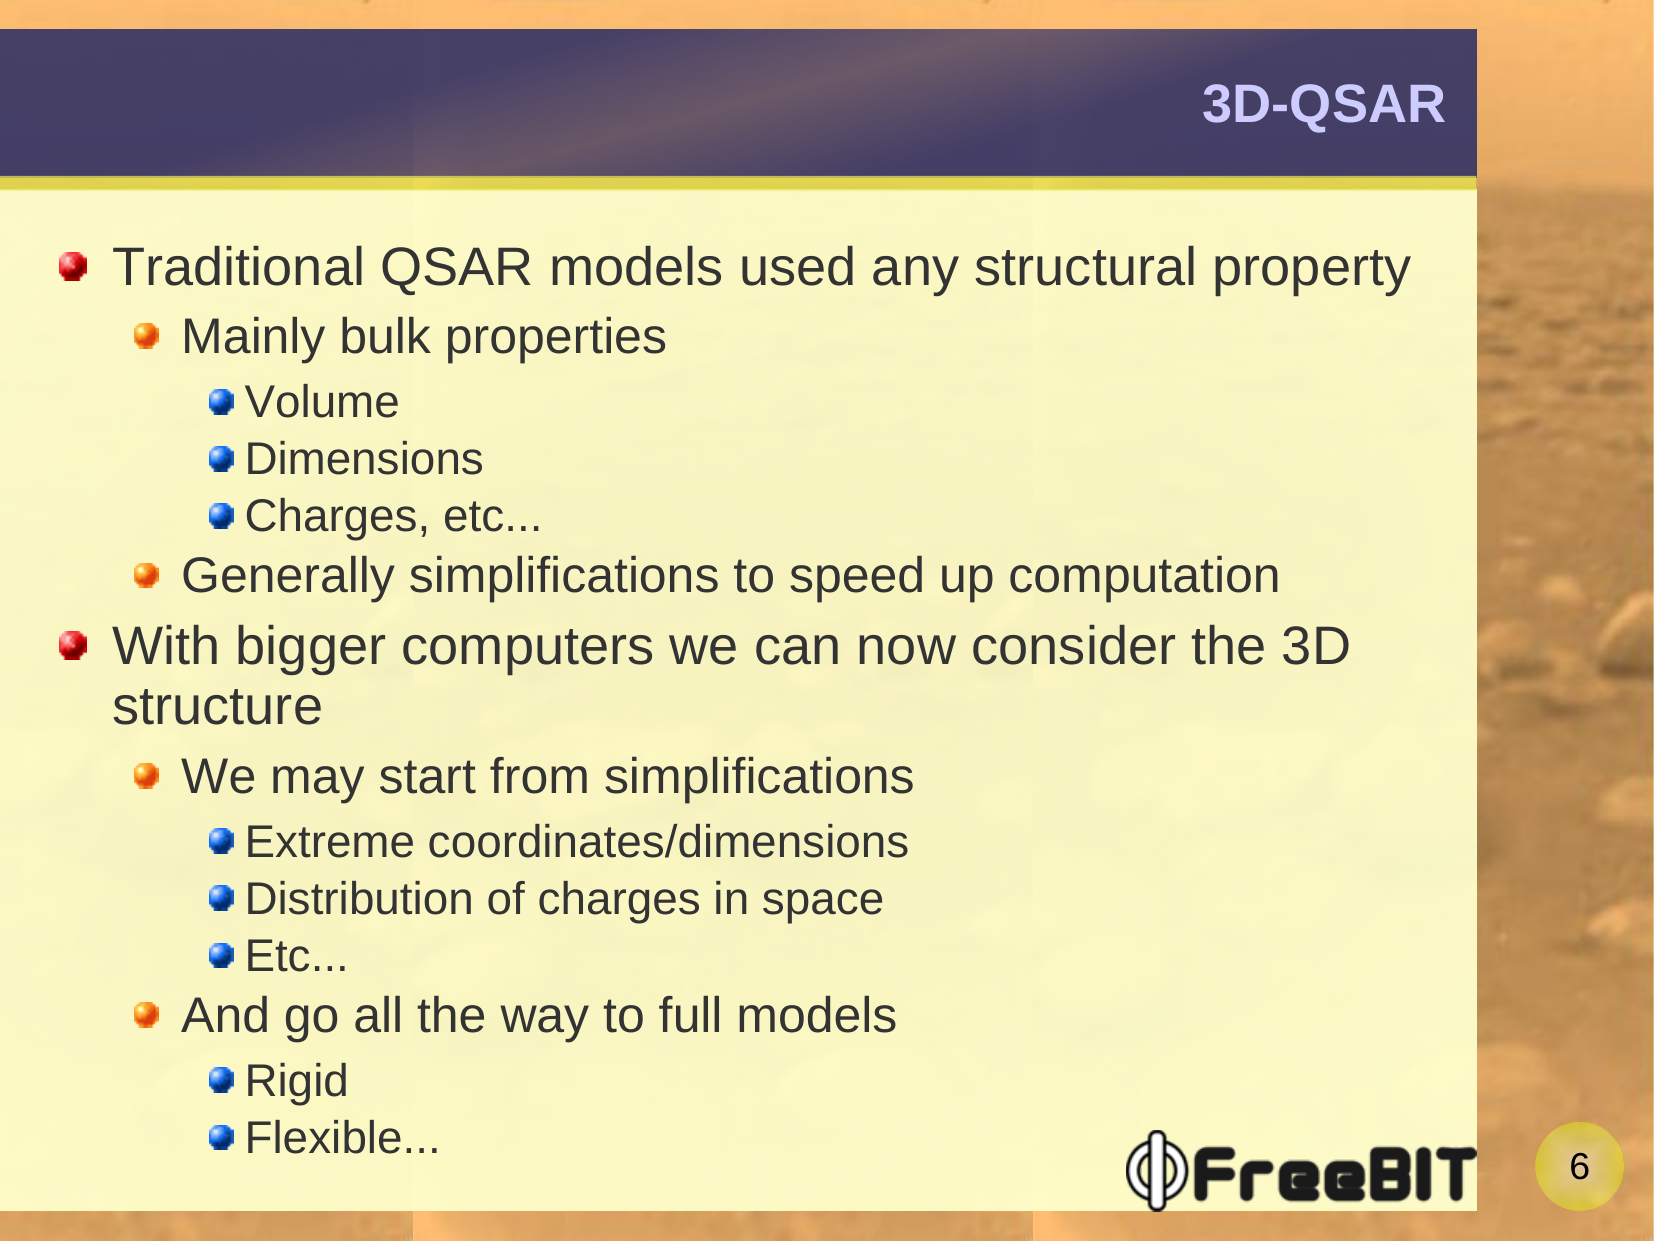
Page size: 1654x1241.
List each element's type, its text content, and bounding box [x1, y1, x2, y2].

picture [0, 0, 1654, 1241]
list Traditional QSAR models used any structural property Mainly bulk properties Volume Dimensions Charges, etc... Generally simplifications to speed up computation With bigger computers we can now consider the 3D structure We may start from simplifications Extreme coordinates/dimensions Distribution of charges in space Etc... And go all the way to full models Rigid Flexible... [59, 236, 1418, 1182]
title 3D-QSAR [29, 59, 1447, 148]
